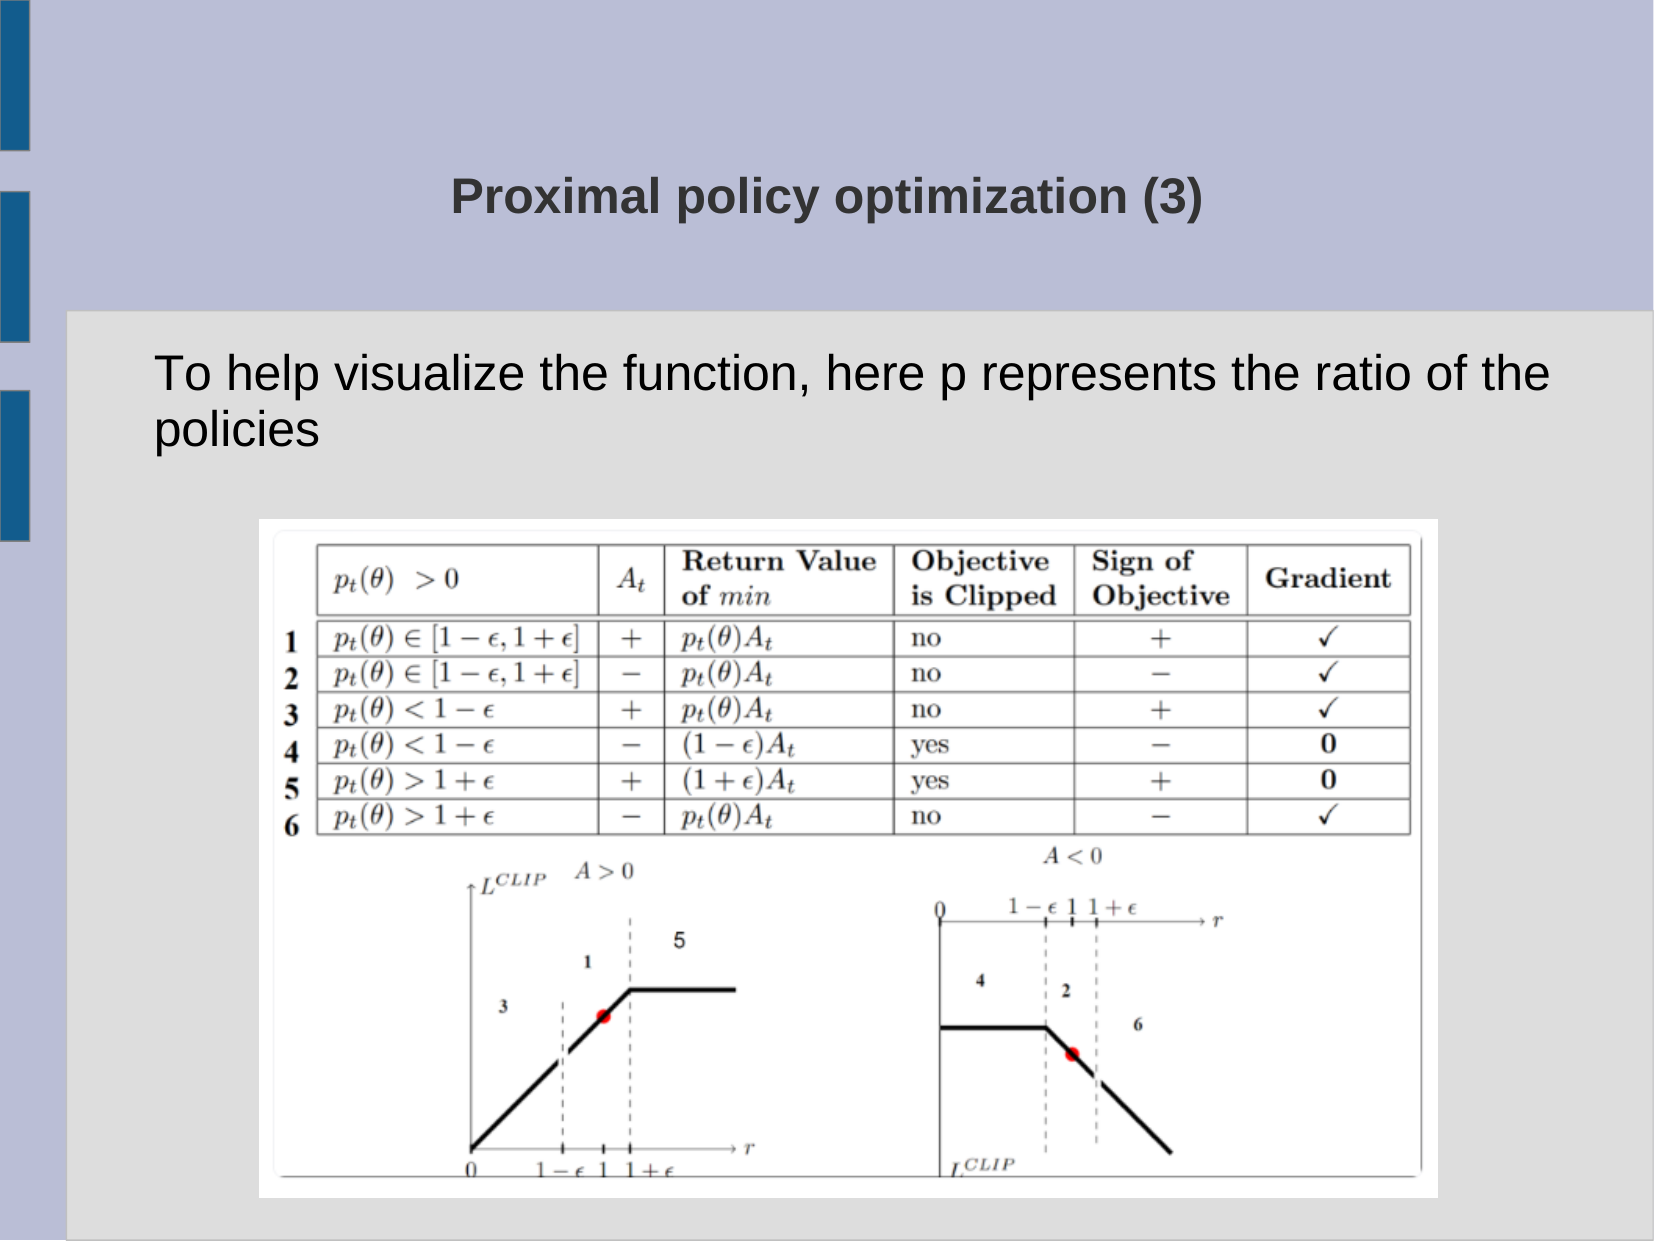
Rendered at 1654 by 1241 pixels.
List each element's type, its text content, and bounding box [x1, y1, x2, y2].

picture [259, 519, 1438, 1198]
title Proximal policy optimization (3) [121, 91, 1534, 299]
text_box To help visualize the function, here p represents the ratio of the policies [153, 342, 1583, 454]
